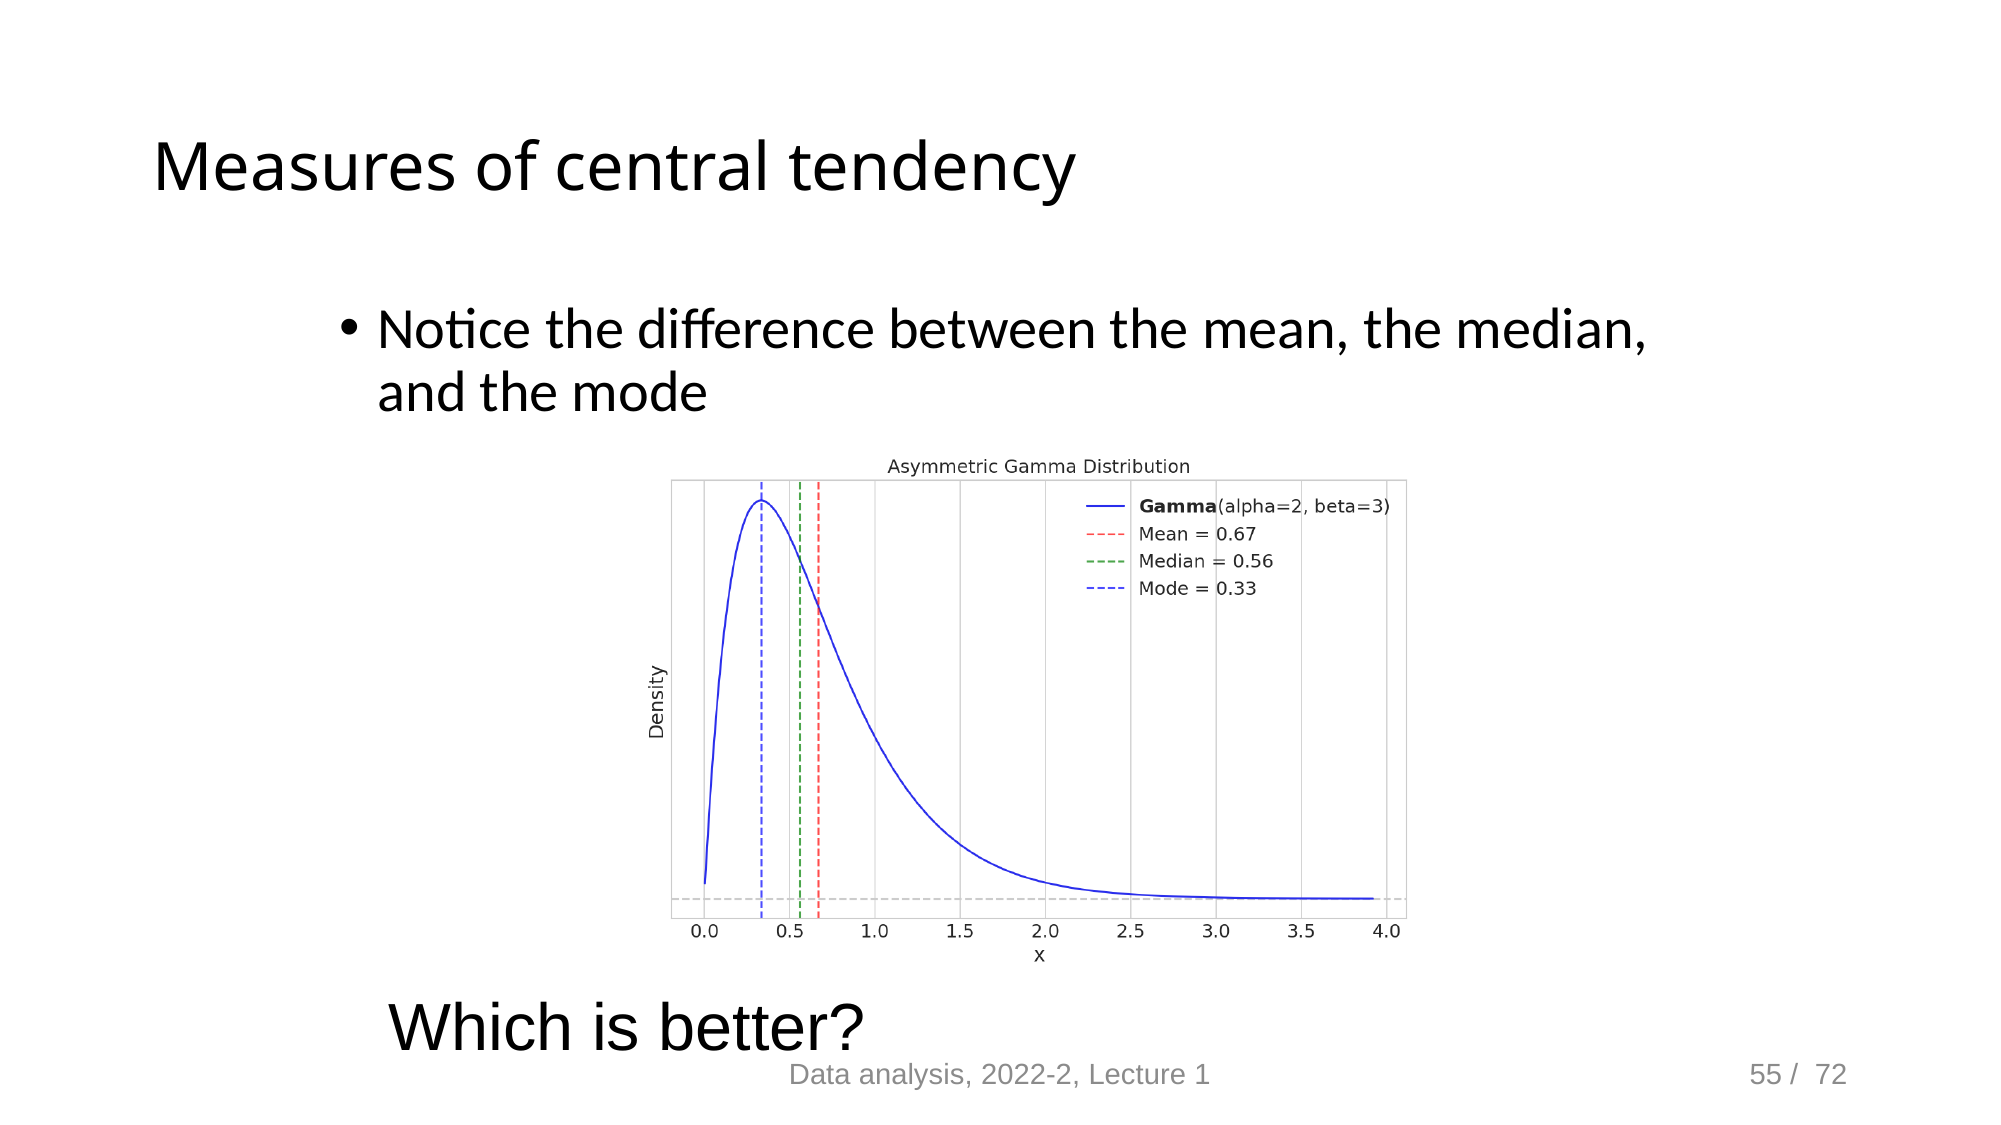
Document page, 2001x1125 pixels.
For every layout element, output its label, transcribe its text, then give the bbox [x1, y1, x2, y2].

list Notice the difference between the mean, the median, and the mode [324, 290, 1675, 492]
text_box Which is better? [373, 976, 882, 1071]
title Measures of central tendency [137, 59, 1863, 278]
picture [637, 449, 1415, 976]
slide_number <number> / 72 [1412, 1042, 1863, 1103]
footer Data analysis, 2022-2, Lecture 1 [662, 1042, 1338, 1103]
